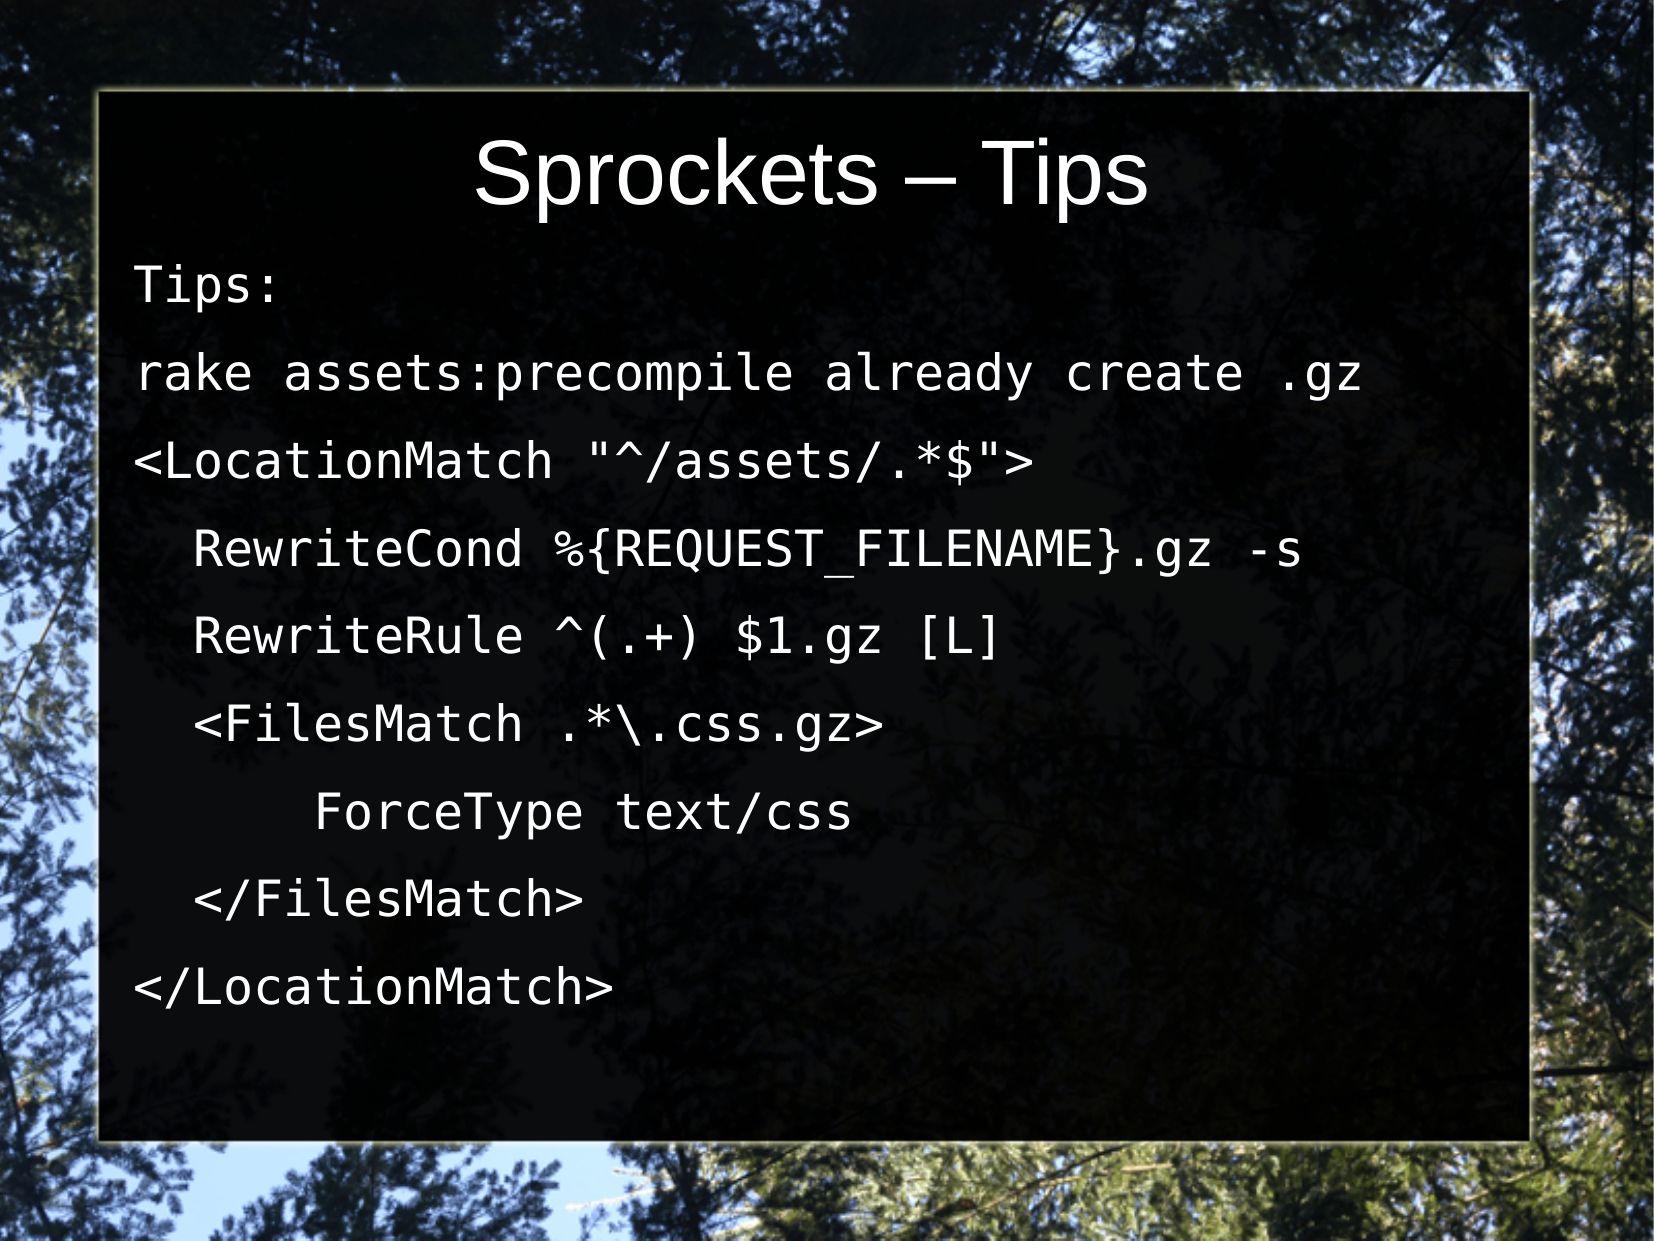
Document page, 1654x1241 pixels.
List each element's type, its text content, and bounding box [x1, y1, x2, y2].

picture [0, 0, 1654, 1241]
list Tips: rake assets:precompile already create .gz <LocationMatch "^/assets/.*$"> RewriteCond %{REQUEST_FILENAME}.gz -s RewriteRule ^(.+) $1.gz [L] <FilesMatch .*\.css.gz> ForceType text/css </FilesMatch> </LocationMatch> [134, 256, 1516, 1038]
title Sprockets – Tips [88, 88, 1536, 257]
